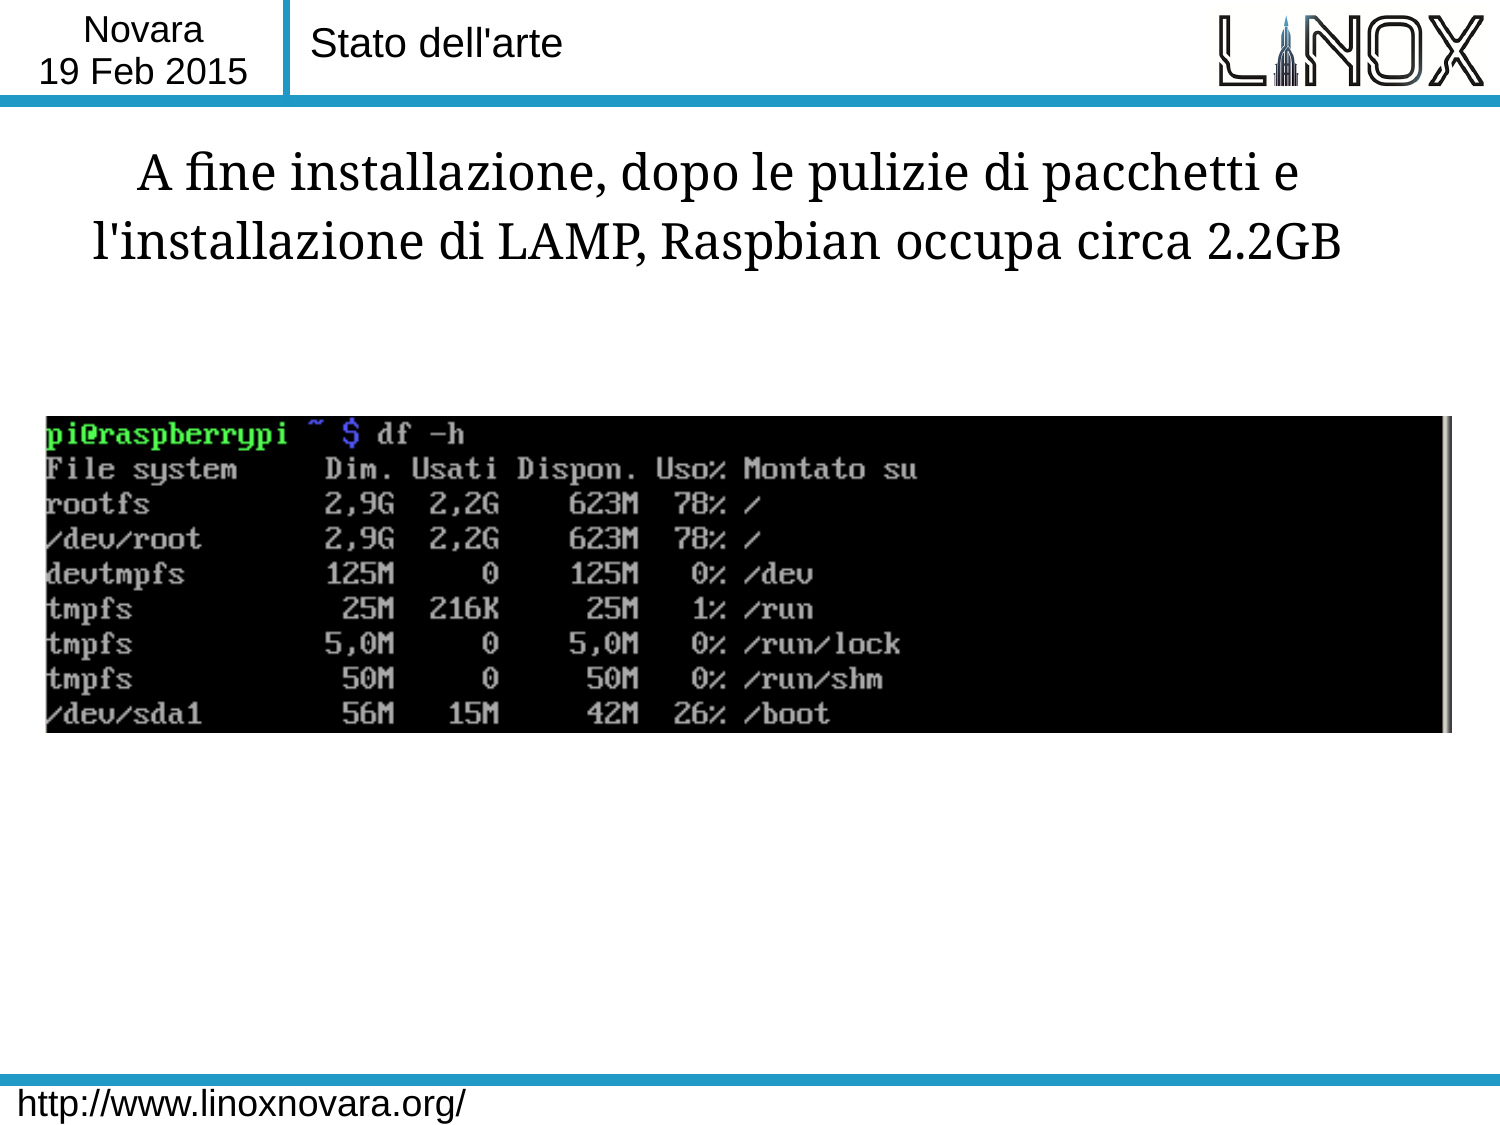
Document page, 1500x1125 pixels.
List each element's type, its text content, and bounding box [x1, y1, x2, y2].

picture [45, 416, 1452, 733]
list Stato dell'arte [295, 11, 1321, 87]
text_box A fine installazione, dopo le pulizie di pacchetti e l'installazione di LAMP, Raspbian occupa circa 2.2GB [56, 129, 1382, 259]
picture [0, 0, 1500, 107]
picture [0, 1074, 1500, 1086]
